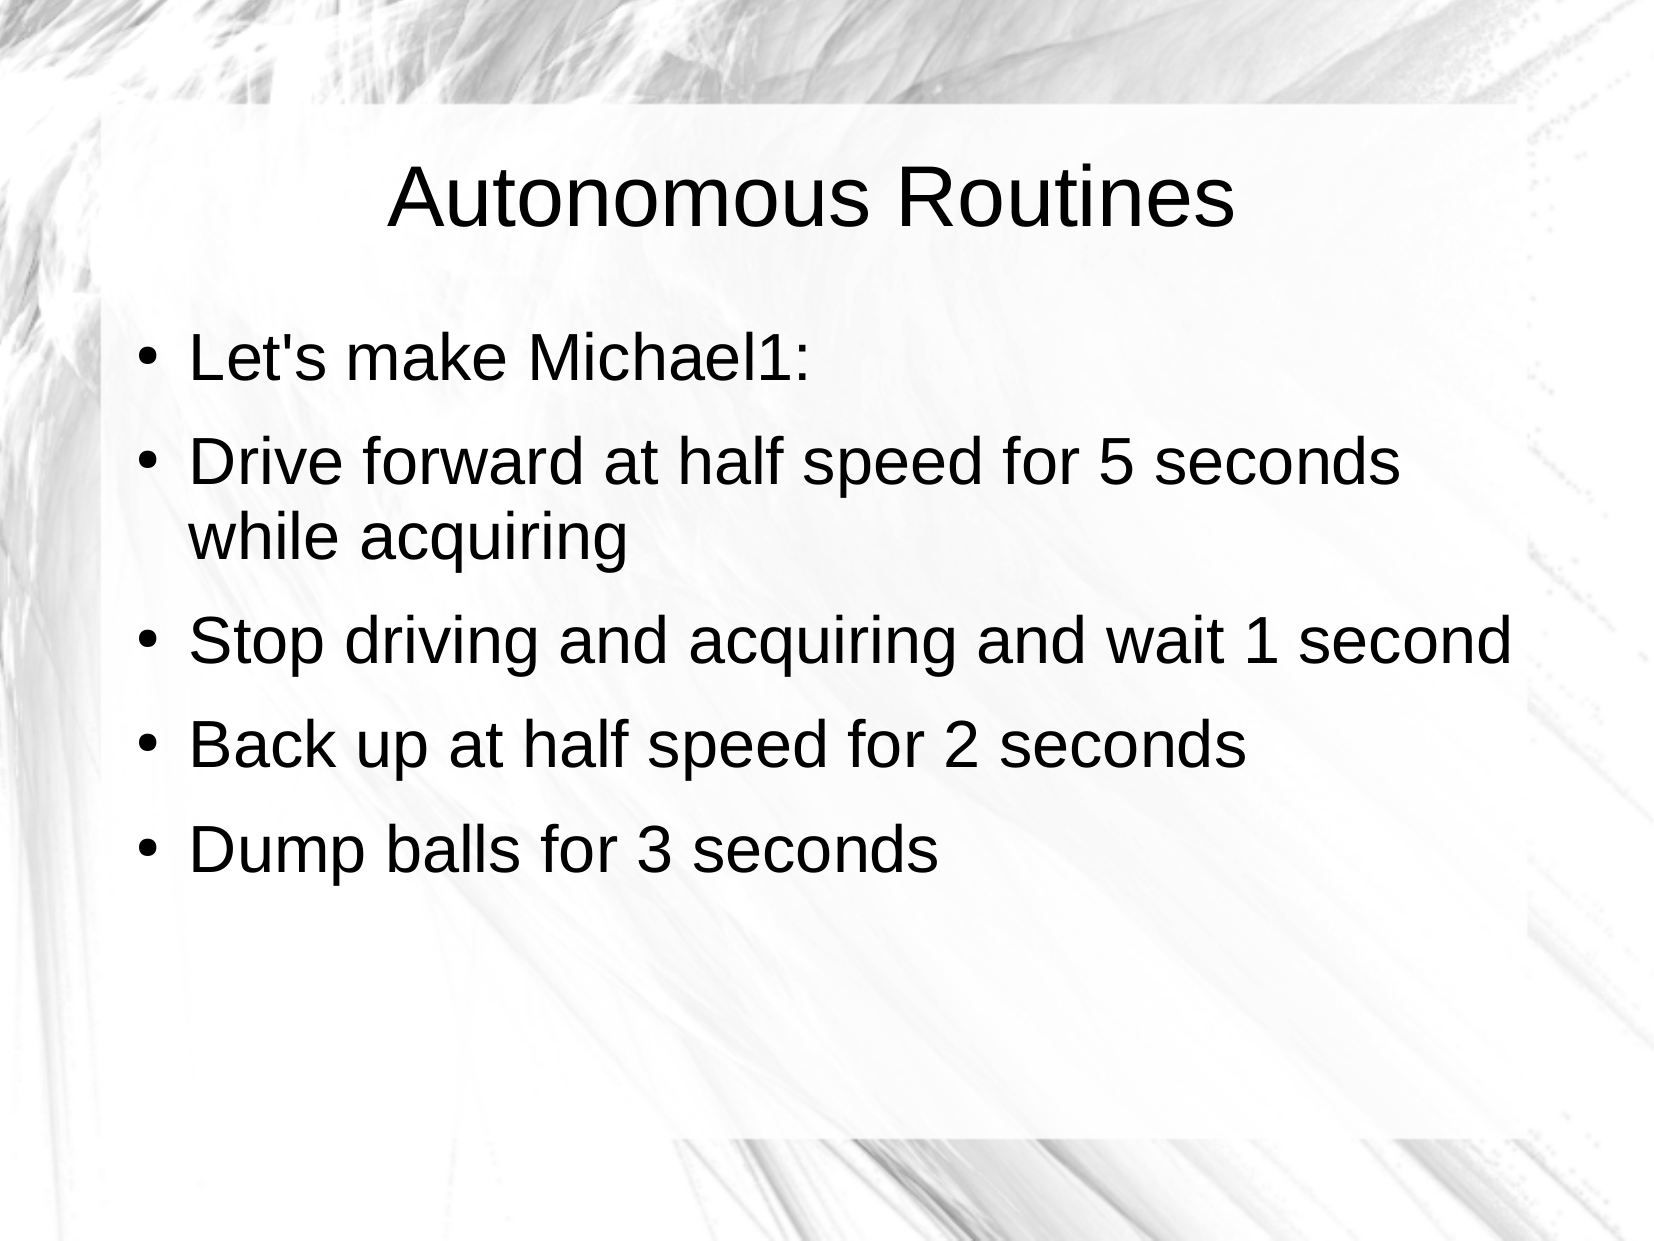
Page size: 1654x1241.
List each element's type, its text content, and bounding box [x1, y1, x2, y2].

picture [0, 0, 1654, 1241]
title Autonomous Routines [118, 112, 1506, 281]
list Let's make Michael1: Drive forward at half speed for 5 seconds while acquiring Stop driving and acquiring and wait 1 second Back up at half speed for 2 seconds Dump balls for 3 seconds [118, 319, 1571, 1040]
